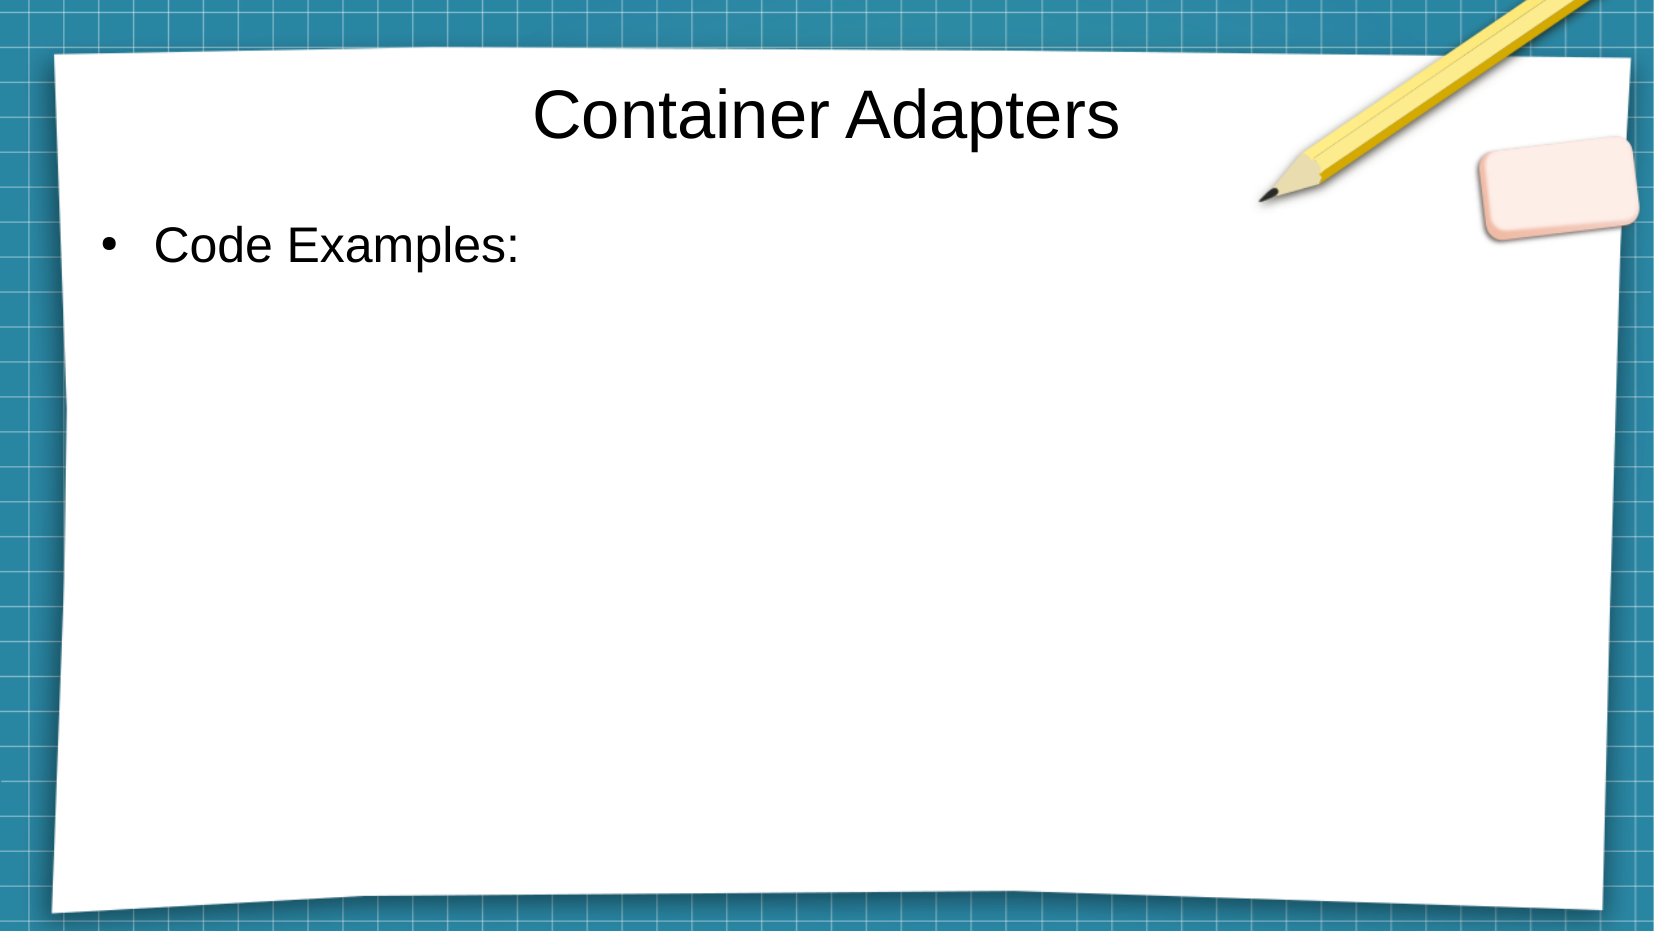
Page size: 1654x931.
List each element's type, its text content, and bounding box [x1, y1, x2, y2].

list Code Examples: [82, 217, 1571, 758]
picture [0, 0, 1654, 931]
title Container Adapters [82, 37, 1571, 193]
